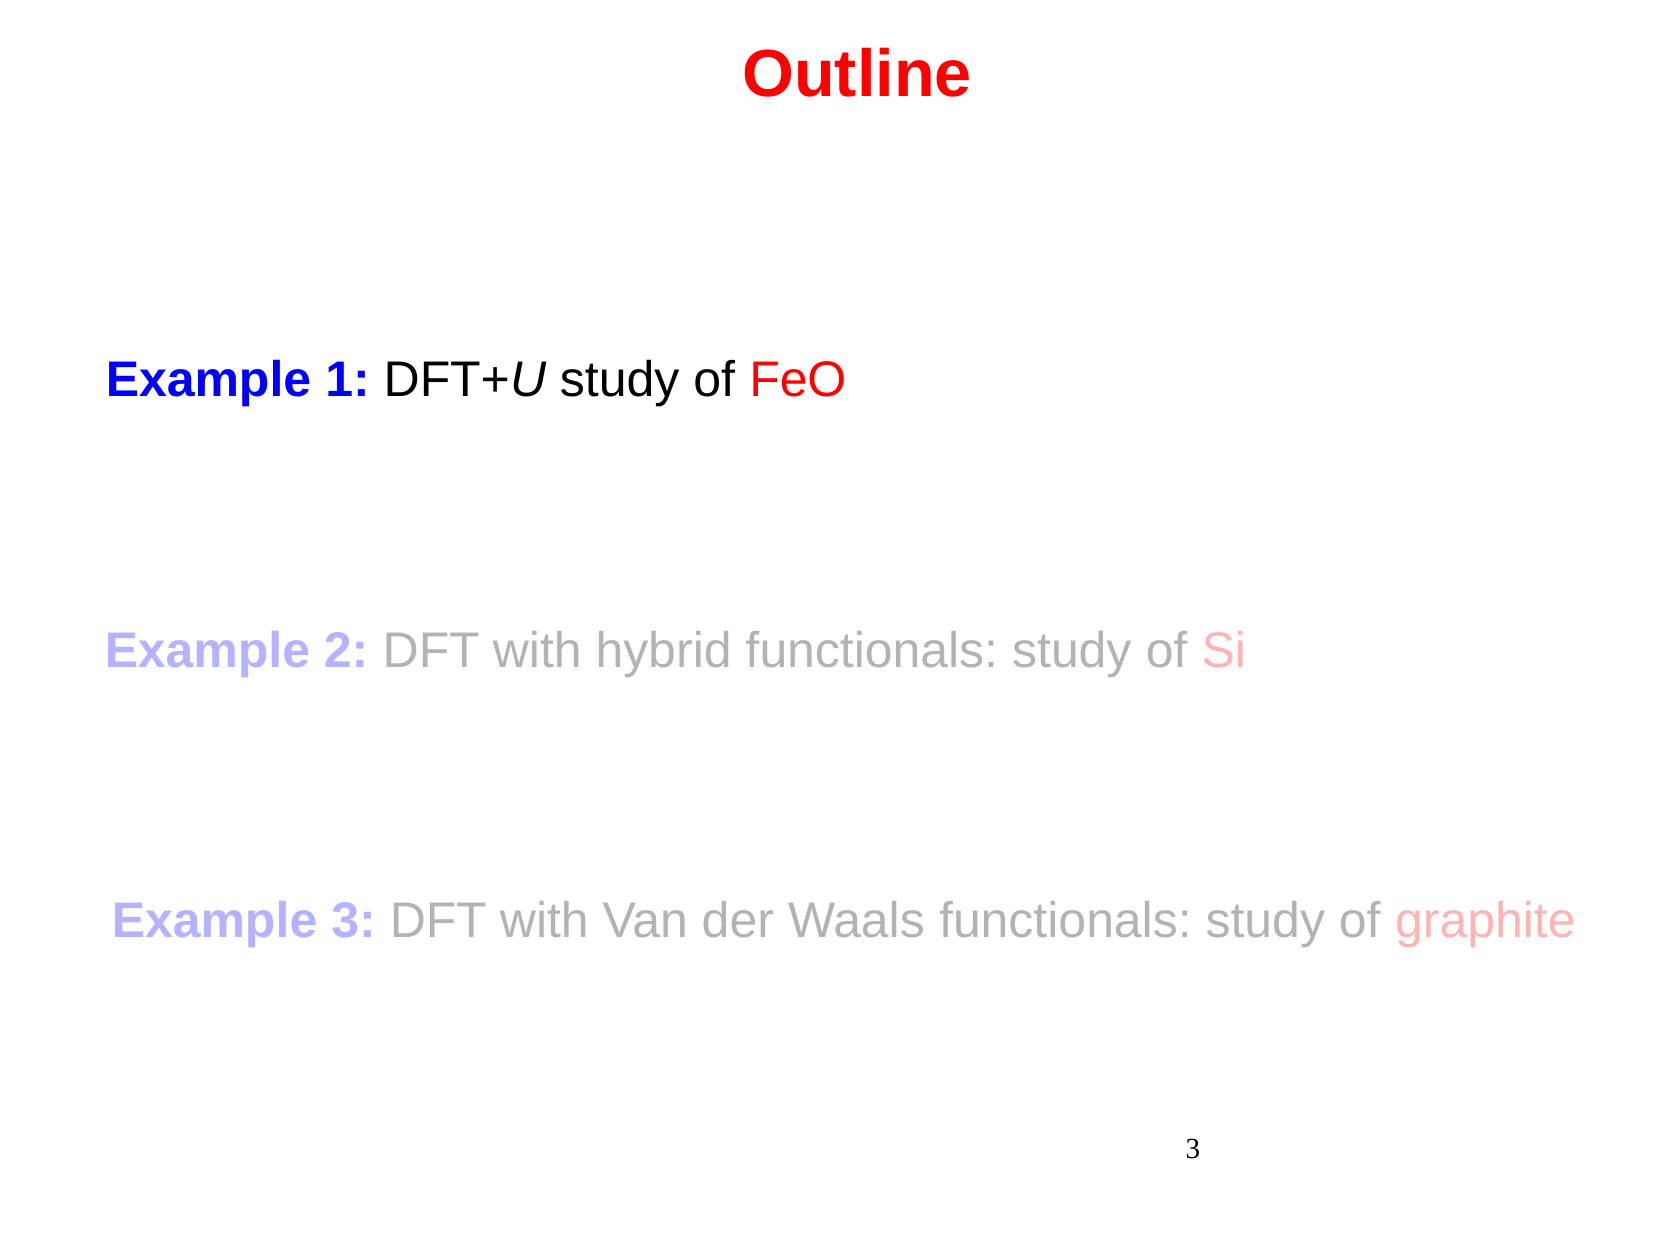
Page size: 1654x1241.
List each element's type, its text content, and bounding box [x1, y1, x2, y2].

title Outline [574, 30, 1141, 106]
text_box Example 1: DFT+U study of FeO [91, 344, 869, 417]
text_box [60, 518, 1606, 1044]
text_box [1185, 1129, 1571, 1216]
